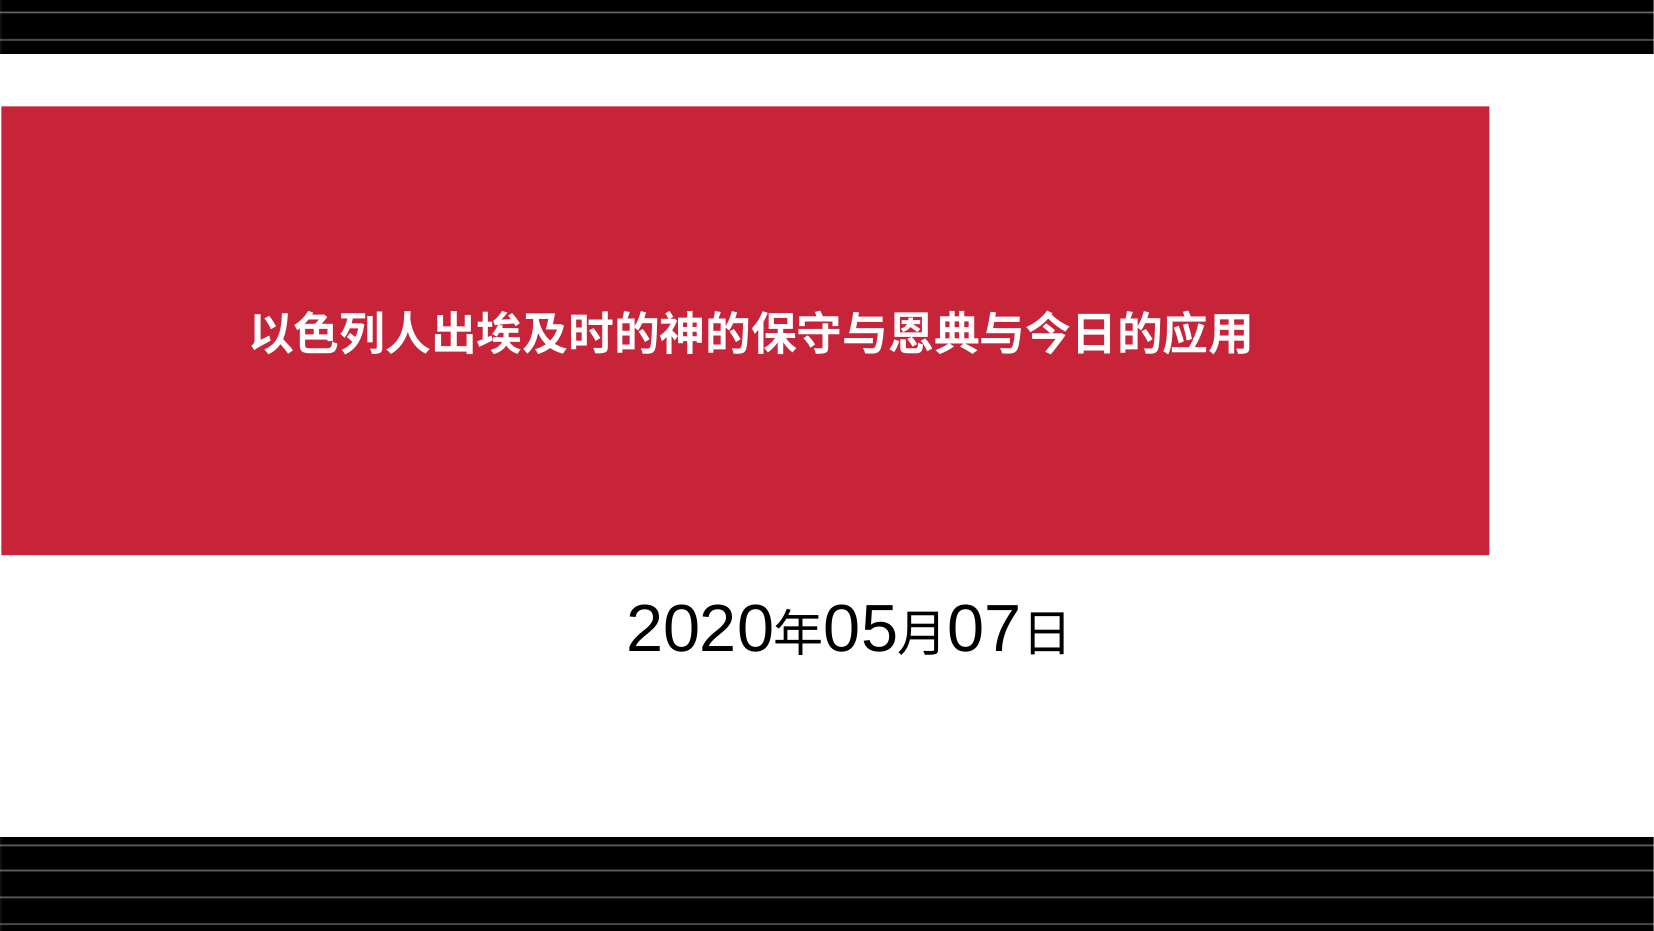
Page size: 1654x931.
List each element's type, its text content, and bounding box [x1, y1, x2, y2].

title 以色列人出埃及时的神的保守与恩典与今日的应用 [1, 106, 1490, 556]
picture [0, 837, 1654, 931]
subtitle 2020年05月07日 [625, 590, 1489, 804]
picture [0, 0, 1654, 54]
